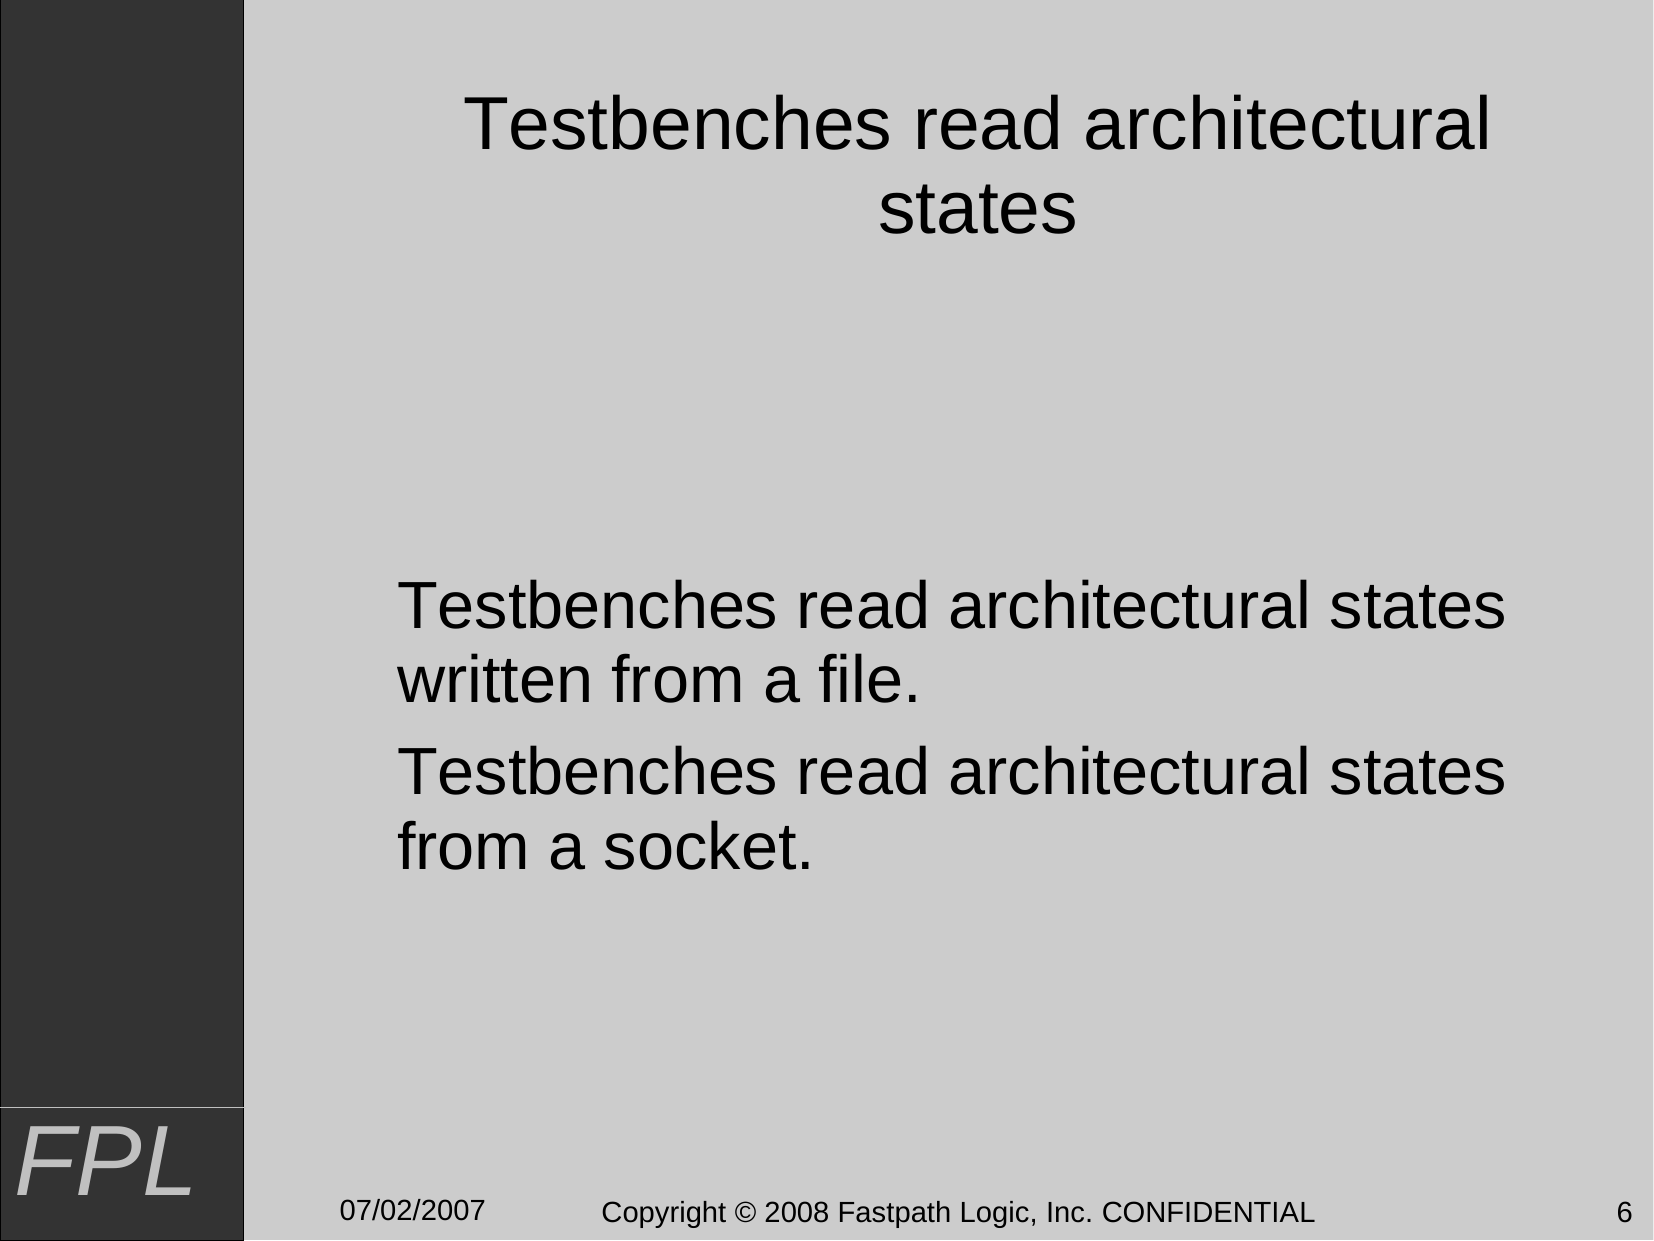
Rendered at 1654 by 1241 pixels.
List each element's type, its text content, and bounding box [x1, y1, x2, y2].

subtitle Testbenches read architectural states written from a file. Testbenches read architectural states from a socket. [322, 272, 1634, 1179]
title Testbenches read architectural states [426, 54, 1529, 272]
